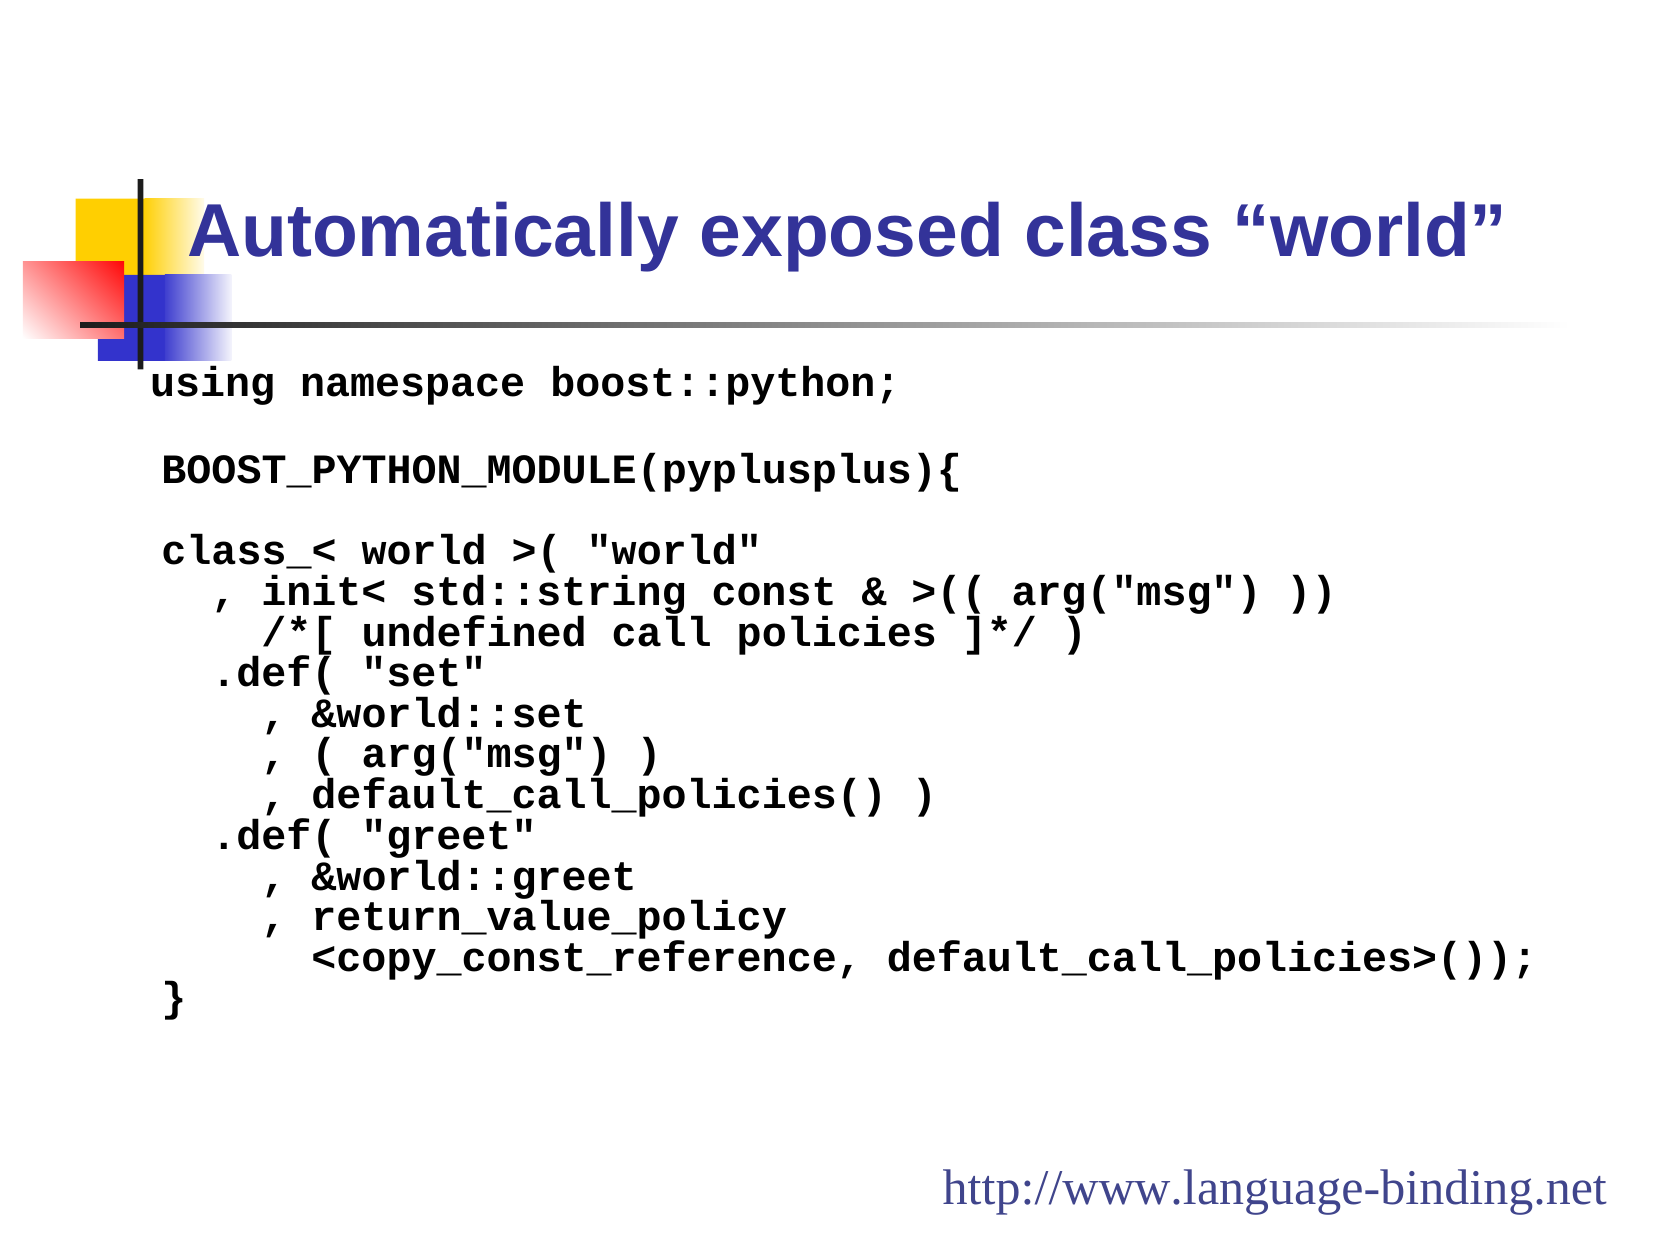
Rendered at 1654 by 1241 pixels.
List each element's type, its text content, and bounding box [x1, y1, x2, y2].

title Automatically exposed class “world” [187, 191, 1613, 276]
text_box using namespace boost::python; BOOST_PYTHON_MODULE(pyplusplus){ class_< world >( "world" , init< std::string const & >(( arg("msg") )) /*[ undefined call policies ]*/ ) .def( "set" , &world::set , ( arg("msg") ) , default_call_policies() ) .def( "greet" , &world::greet , return_value_policy <copy_const_reference, default_call_policies>()); } [149, 362, 1613, 1021]
text_box http://www.language-binding.net [937, 1162, 1613, 1216]
